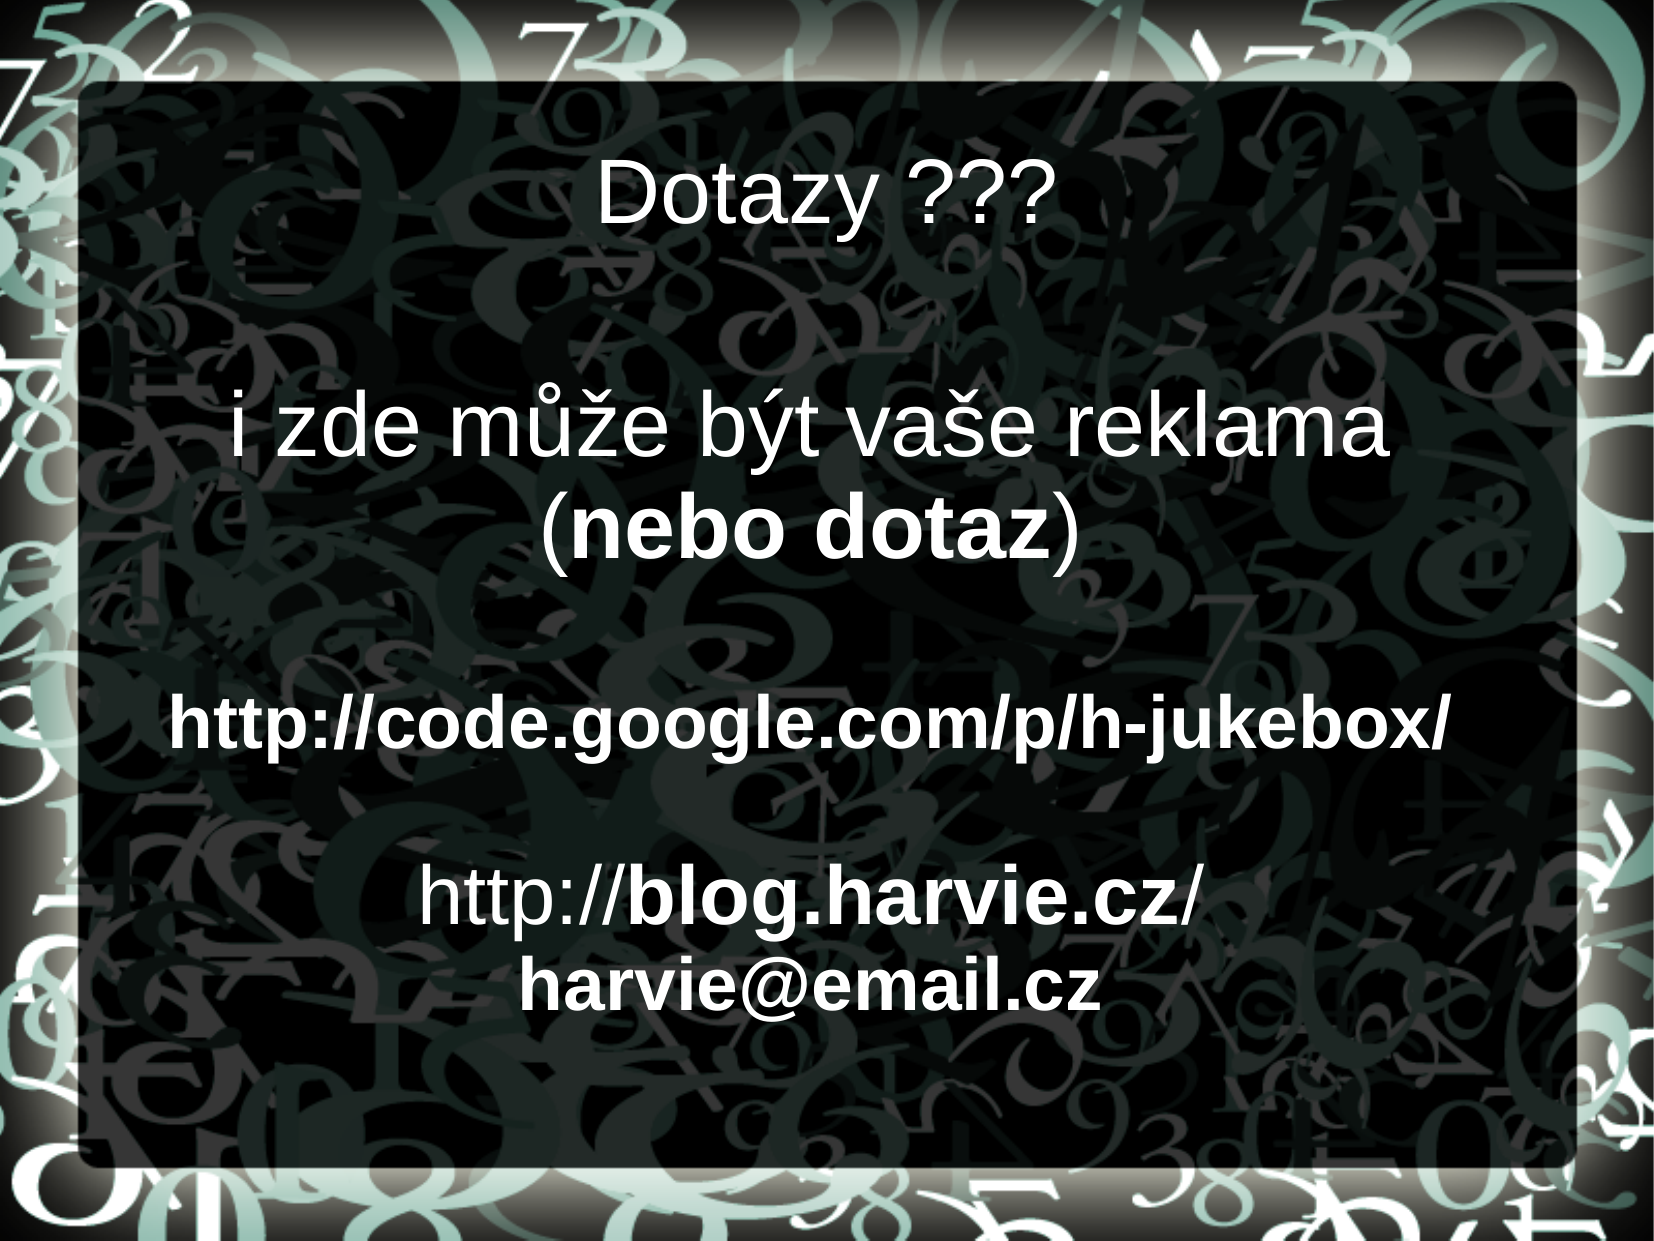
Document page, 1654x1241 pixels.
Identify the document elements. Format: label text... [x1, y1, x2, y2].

title Dotazy ??? [82, 88, 1571, 296]
picture [0, 0, 1654, 1241]
subtitle i zde může být vaše reklama (nebo dotaz) http://code.google.com/p/h-jukebox/ http://blog.harvie.cz/ harvie@email.cz [115, 263, 1506, 1034]
